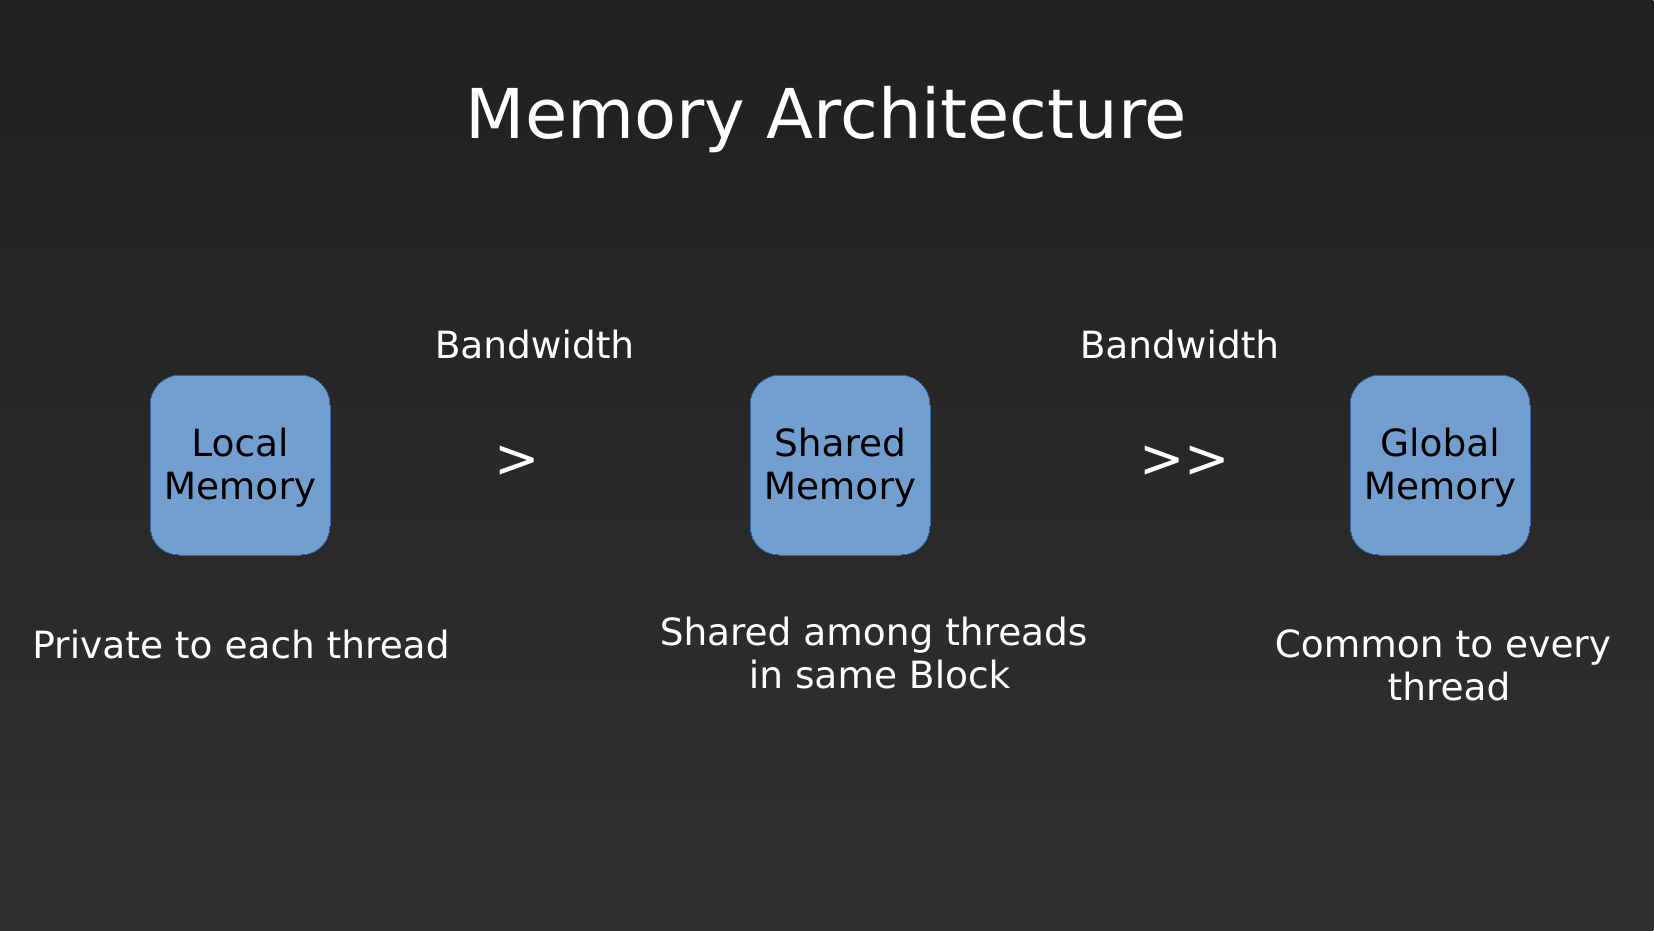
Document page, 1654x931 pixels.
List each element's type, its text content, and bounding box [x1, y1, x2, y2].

text_box Global Memory [1350, 375, 1531, 556]
text_box Bandwidth [420, 316, 650, 376]
text_box Shared among threads in same Block [645, 603, 1115, 706]
text_box Shared Memory [750, 375, 931, 556]
text_box Local Memory [150, 375, 331, 556]
text_box Private to each thread [17, 616, 466, 676]
title Memory Architecture [82, 37, 1571, 193]
text_box >> [1124, 420, 1246, 498]
text_box > [480, 420, 556, 498]
text_box Common to every thread [1260, 615, 1627, 717]
text_box Bandwidth [1065, 316, 1295, 376]
